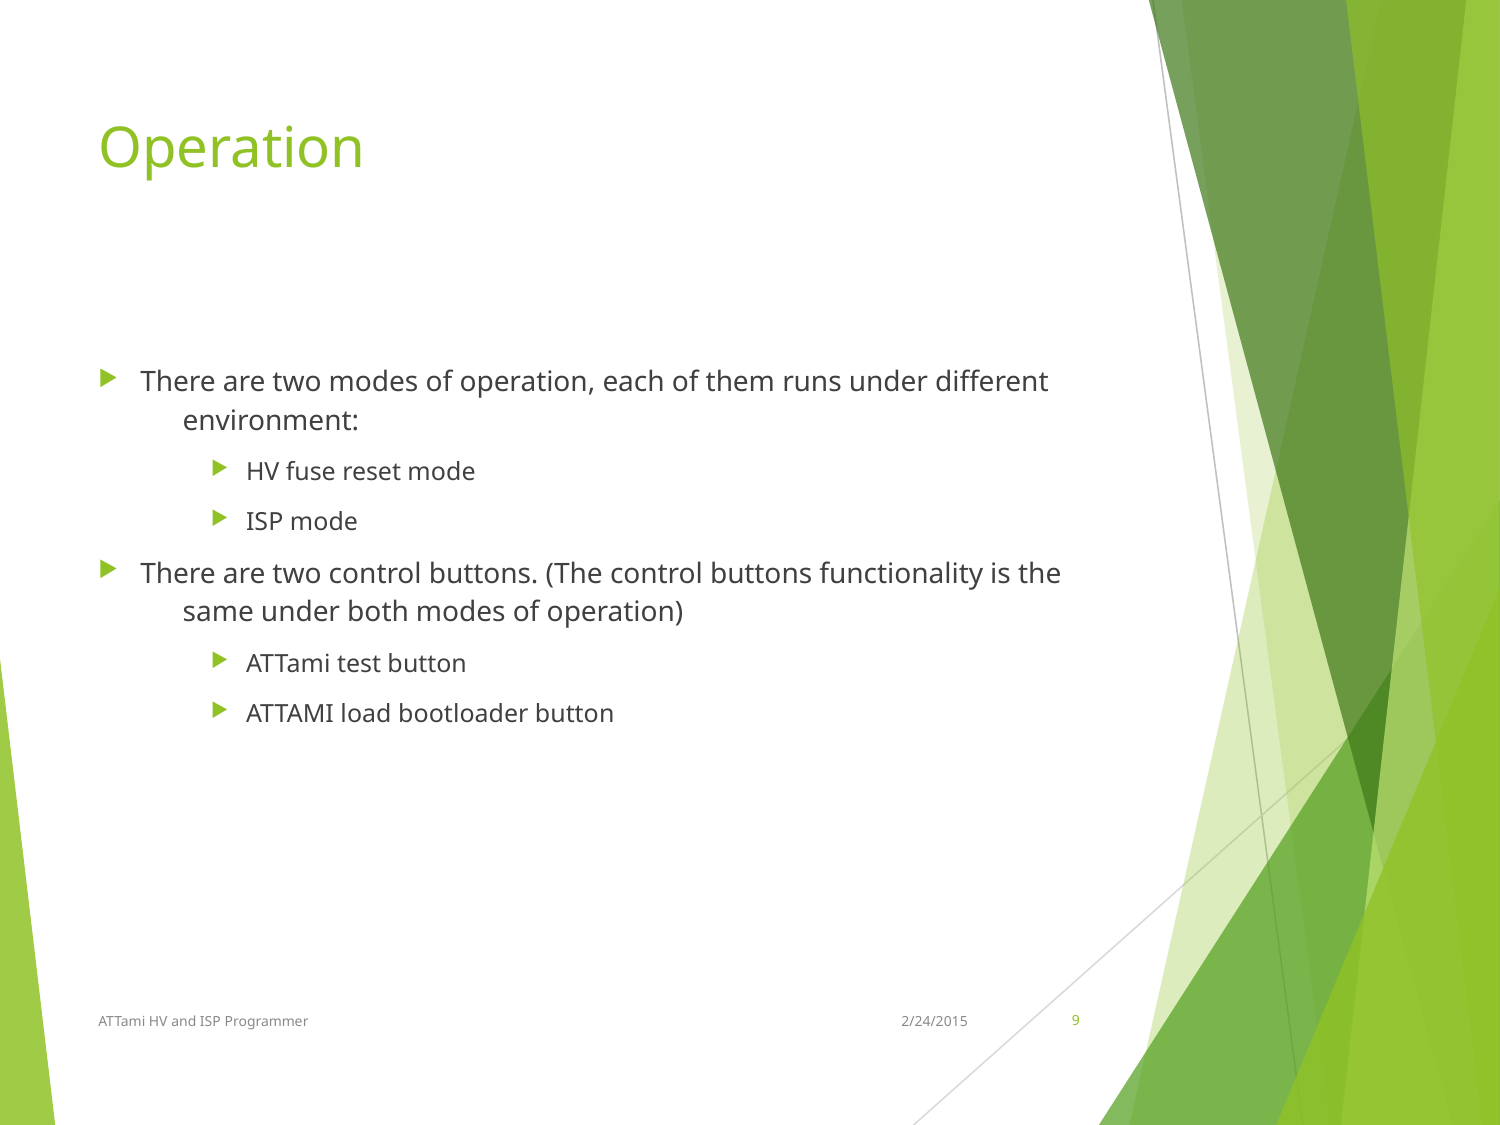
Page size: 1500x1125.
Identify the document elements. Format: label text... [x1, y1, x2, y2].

text_box 2/24/2015 [886, 991, 999, 1051]
title Operation [83, 99, 1142, 317]
text_box ATTami HV and ISP Programmer [83, 991, 859, 1051]
text_box [1056, 991, 1142, 1051]
list There are two modes of operation, each of them runs under different environment: HV fuse reset mode ISP mode There are two control buttons. (The control buttons functionality is the same under both modes of operation) ATTami test button ATTAMI load bootloader button [83, 354, 1142, 992]
